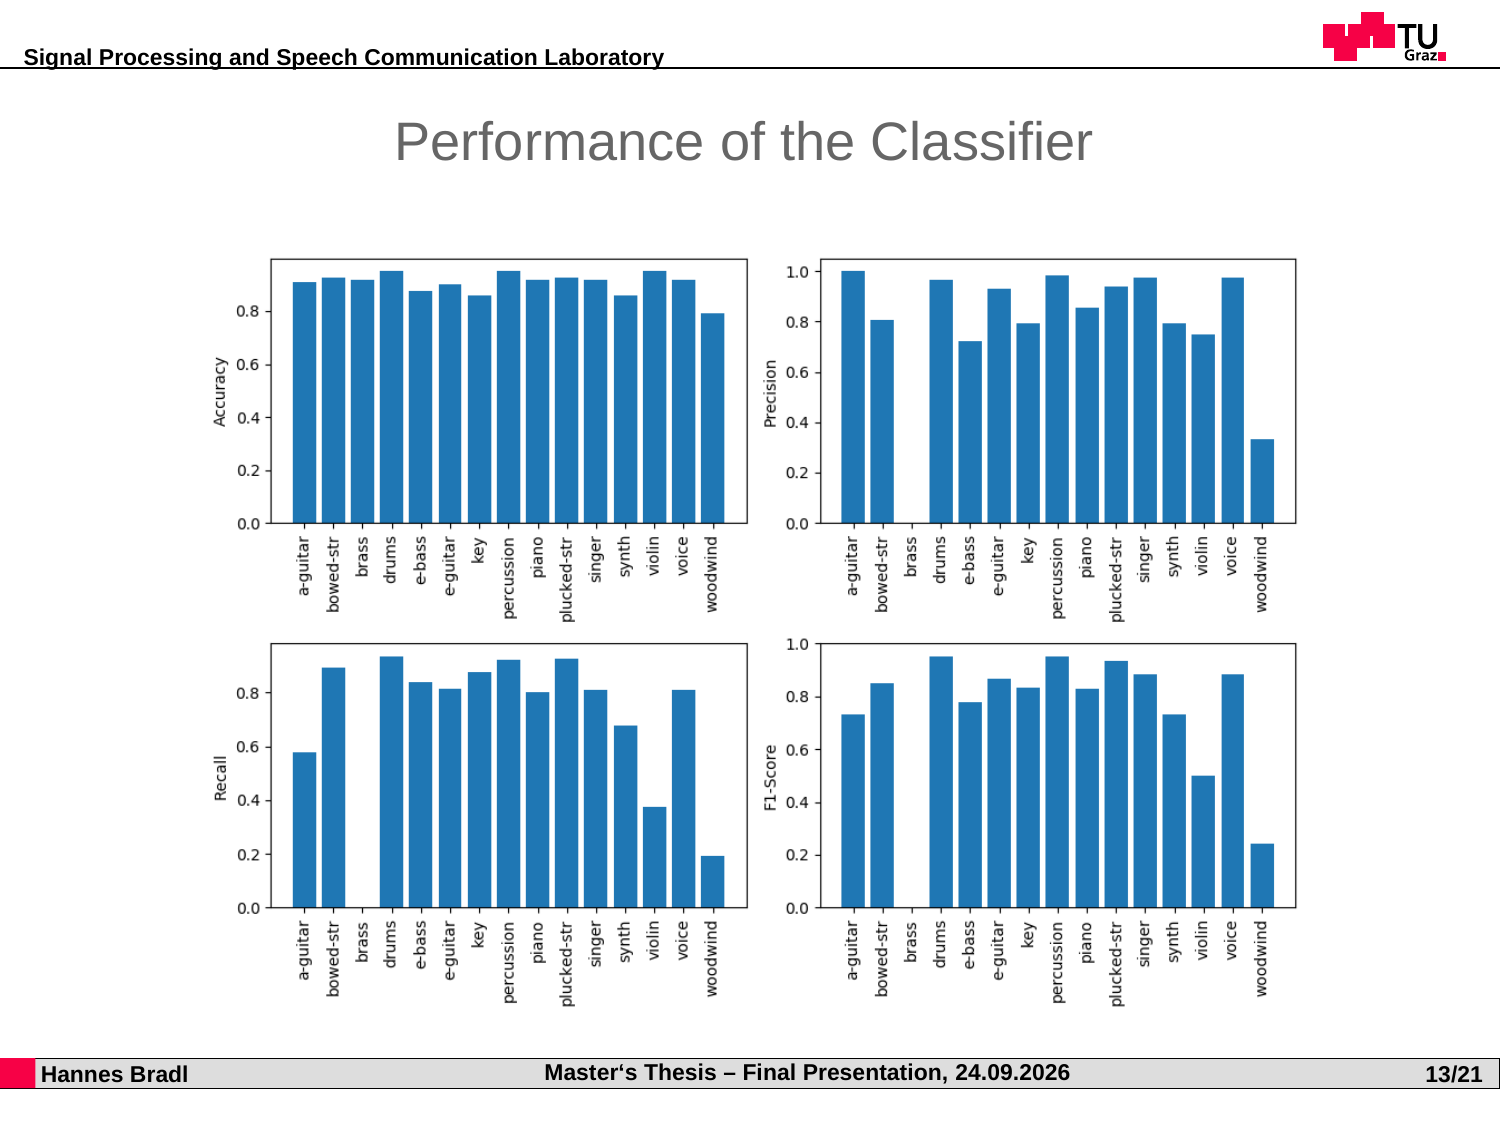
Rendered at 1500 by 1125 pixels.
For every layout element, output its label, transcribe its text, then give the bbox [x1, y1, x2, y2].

list Performance of the Classifier [107, 106, 1382, 201]
picture [197, 242, 1312, 1022]
